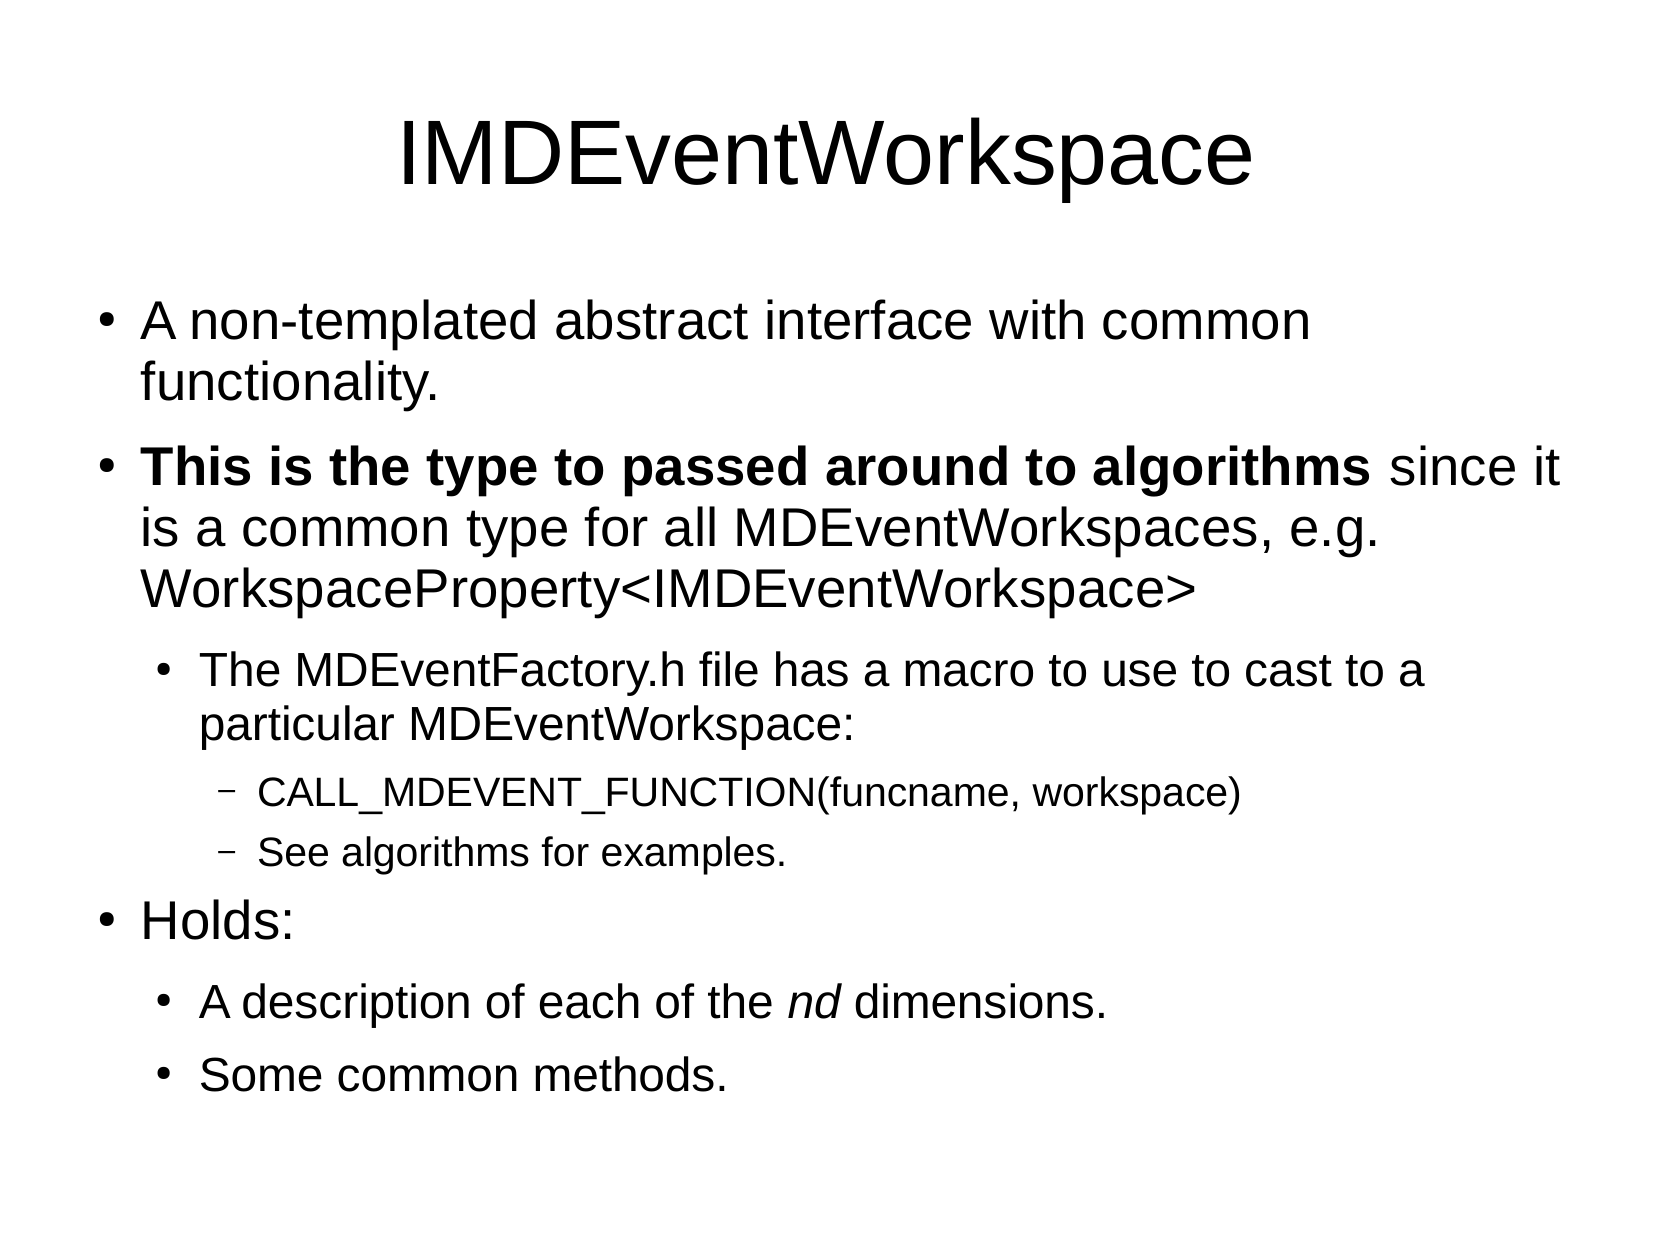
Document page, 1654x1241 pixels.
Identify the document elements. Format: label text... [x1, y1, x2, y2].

list A non-templated abstract interface with common functionality. This is the type to passed around to algorithms since it is a common type for all MDEventWorkspaces, e.g. WorkspaceProperty<IMDEventWorkspace> The MDEventFactory.h file has a macro to use to cast to a particular MDEventWorkspace: CALL_MDEVENT_FUNCTION(funcname, workspace) See algorithms for examples. Holds: A description of each of the nd dimensions. Some common methods. [82, 290, 1571, 1109]
title IMDEventWorkspace [82, 49, 1571, 257]
